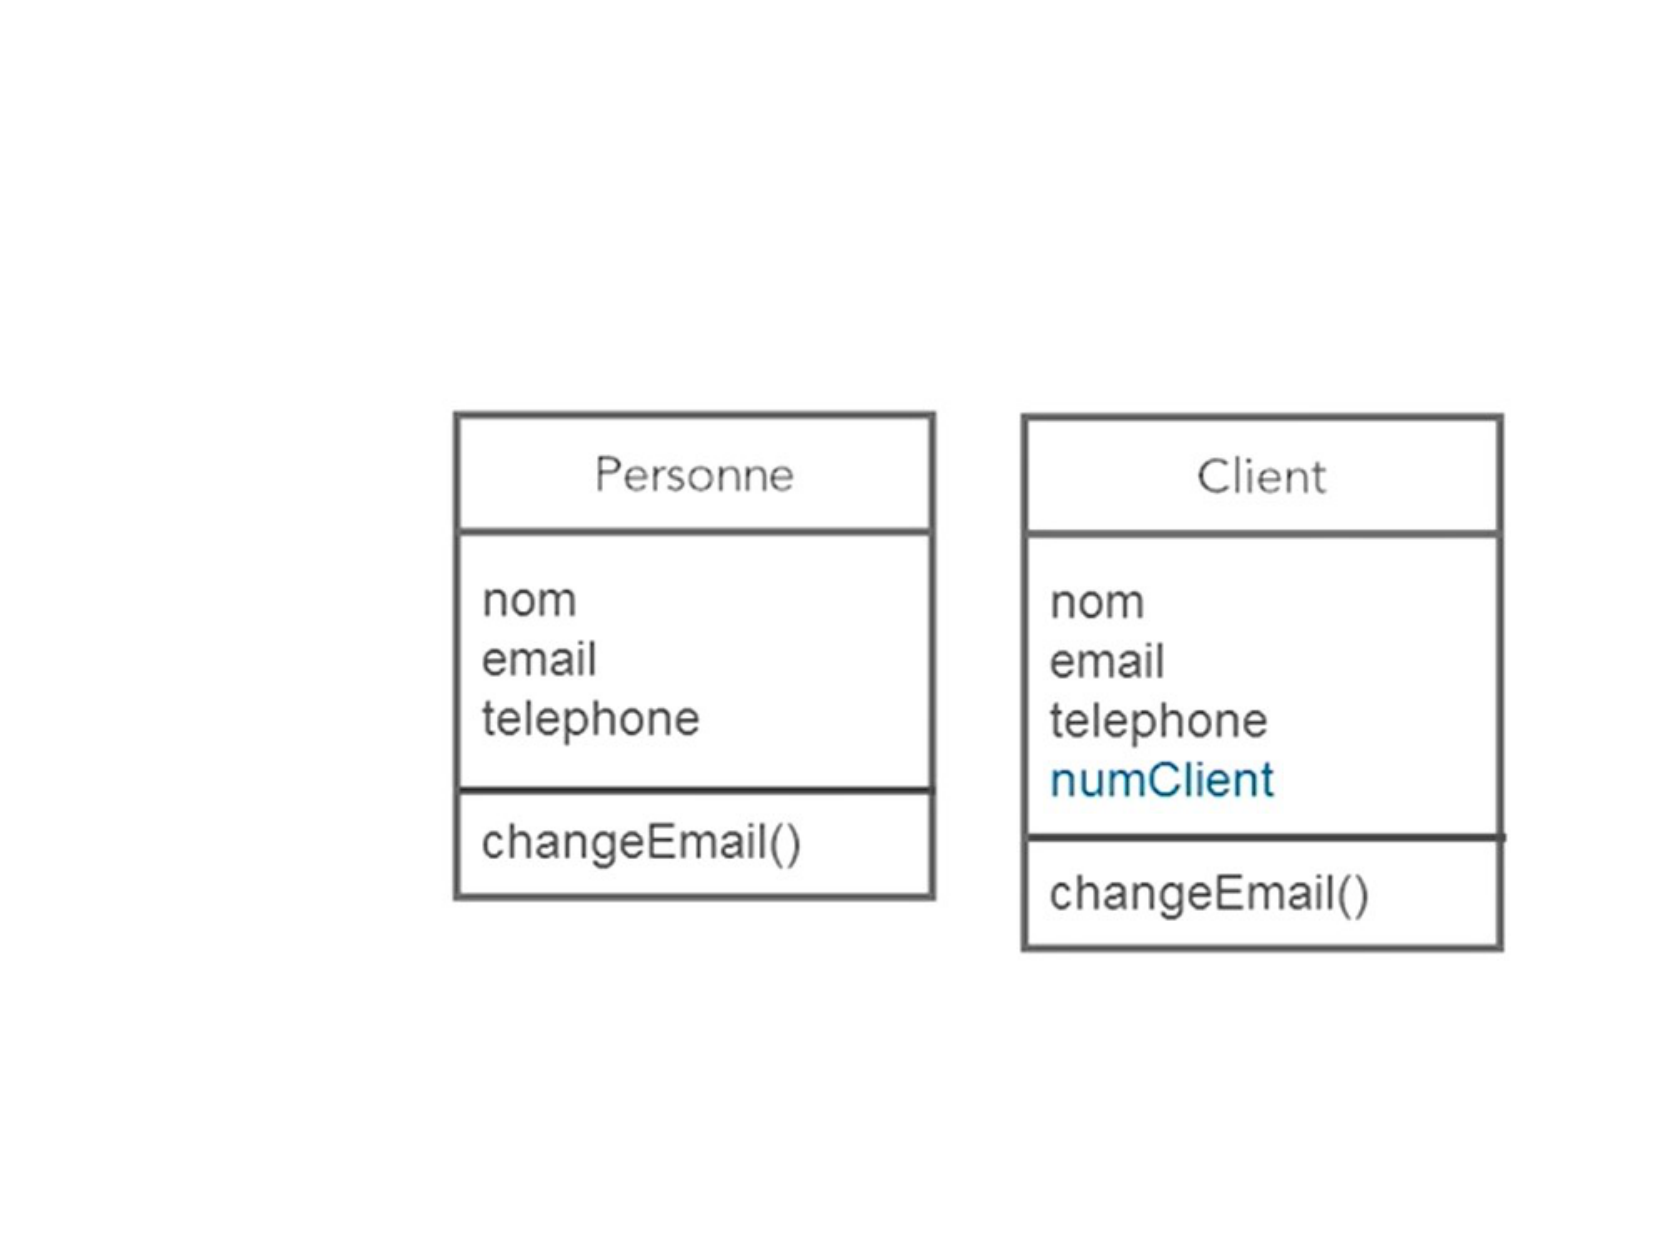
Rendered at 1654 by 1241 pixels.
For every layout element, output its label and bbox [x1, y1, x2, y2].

picture [82, 306, 1571, 1093]
